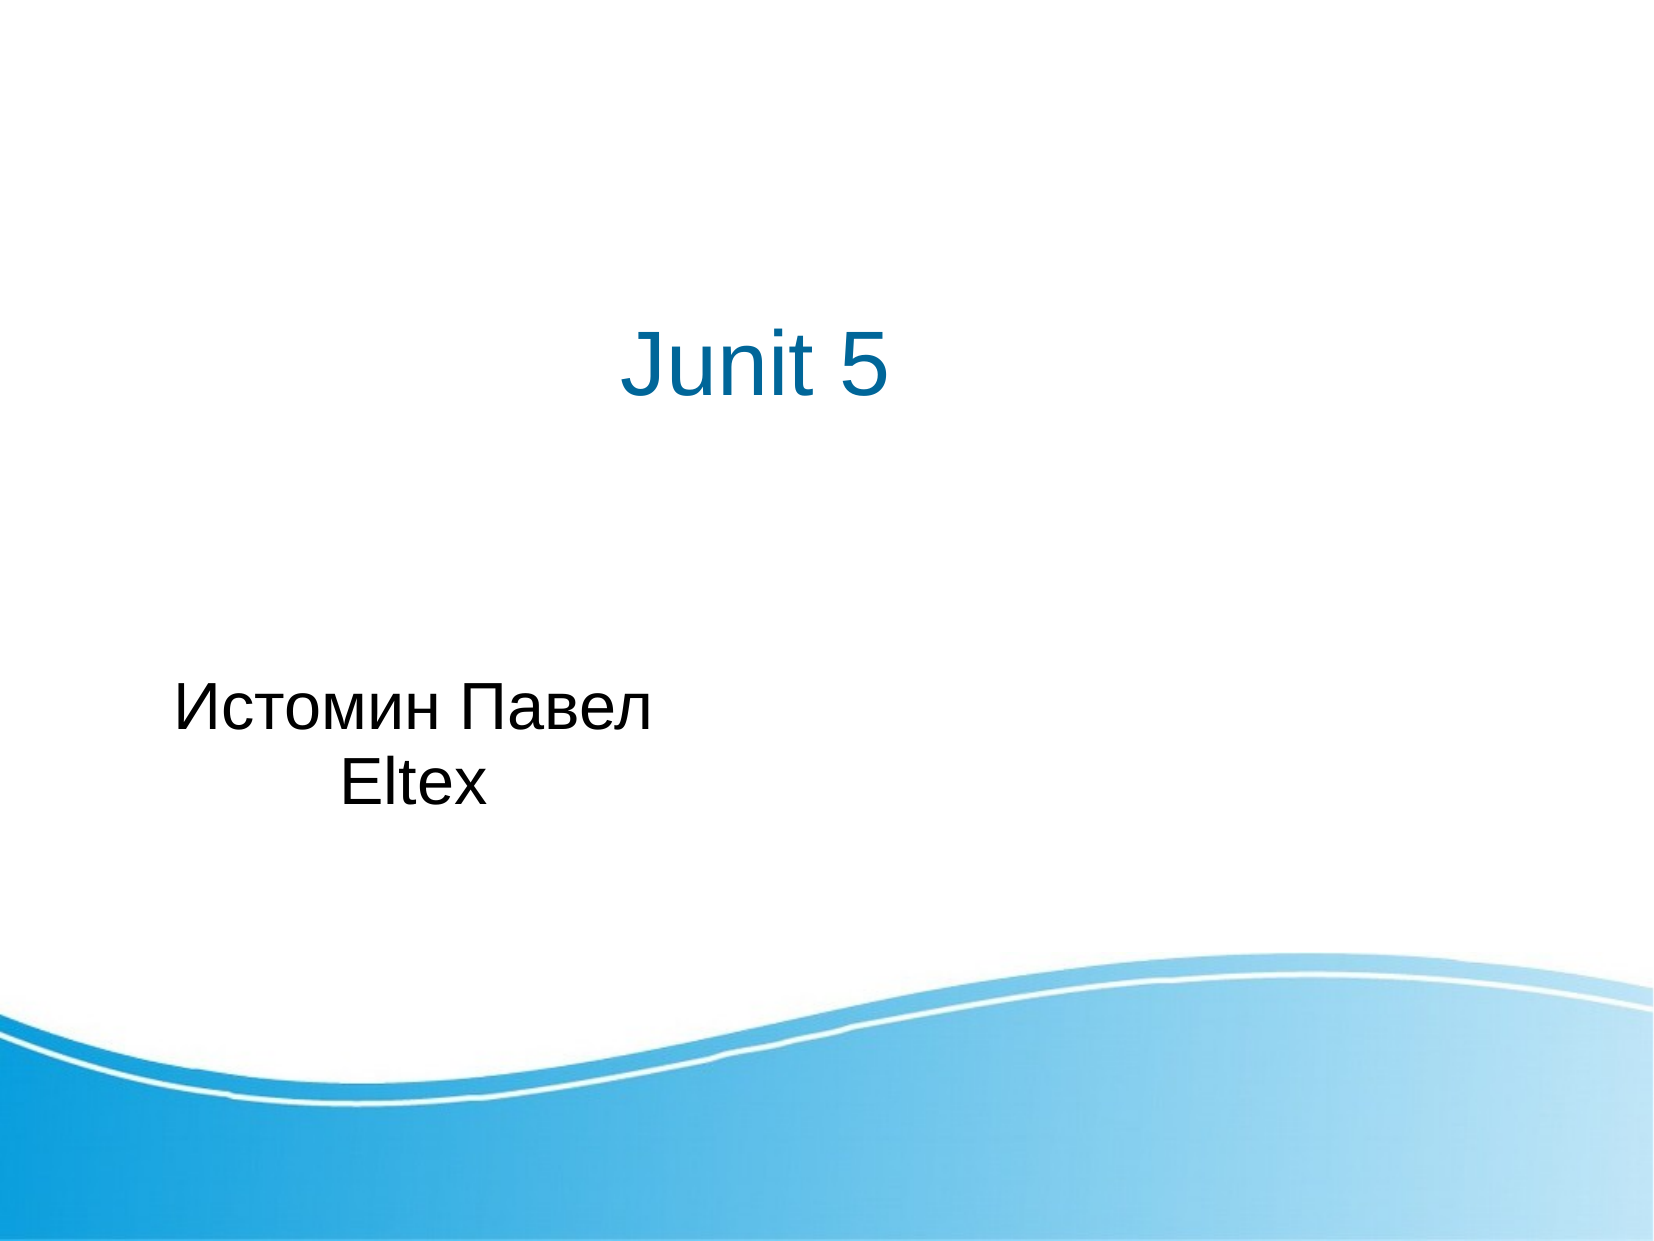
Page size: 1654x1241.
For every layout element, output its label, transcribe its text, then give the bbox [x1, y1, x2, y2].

picture [0, 952, 1654, 1241]
subtitle Истомин Павел Eltex [11, 507, 815, 981]
title Junit 5 [11, 259, 1500, 467]
